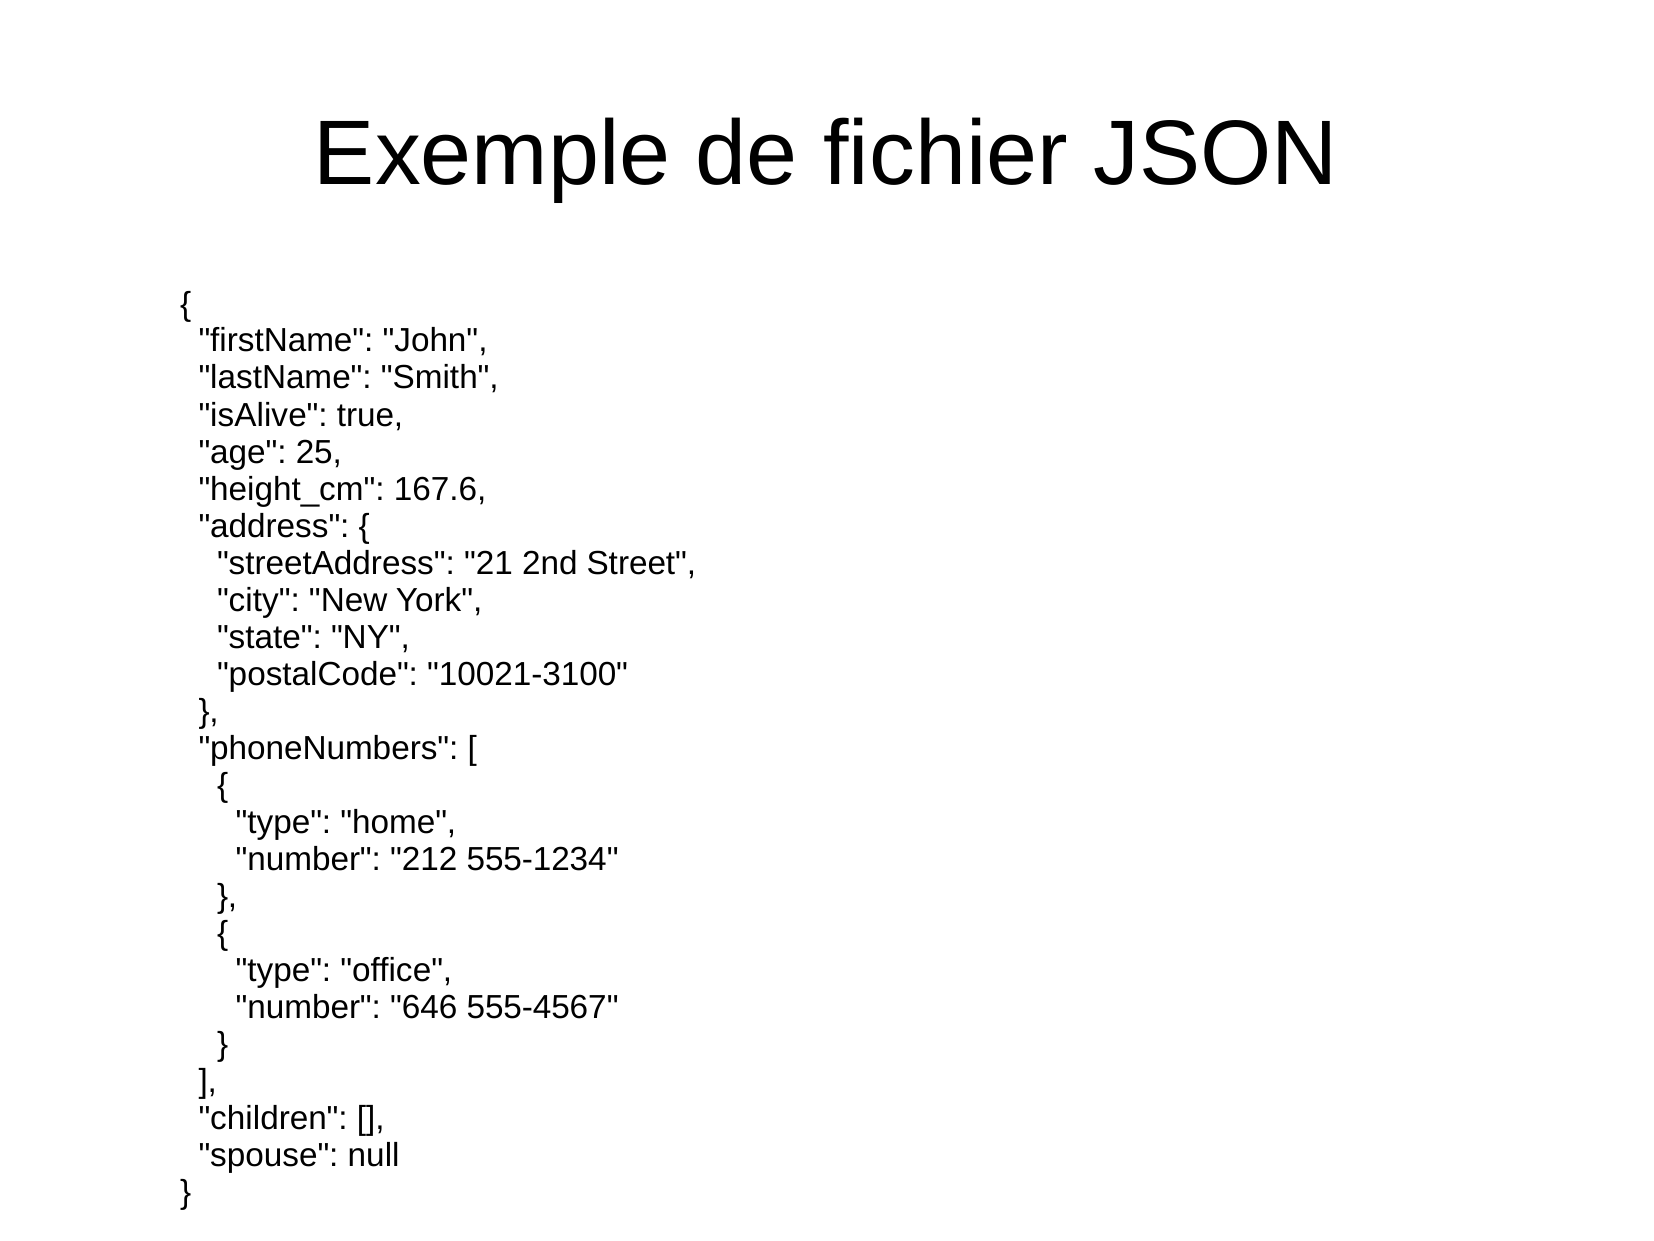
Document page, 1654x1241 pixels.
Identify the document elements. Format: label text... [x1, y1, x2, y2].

title Exemple de fichier JSON [82, 49, 1571, 257]
text_box { "firstName": "John", "lastName": "Smith", "isAlive": true, "age": 25, "height_cm": 167.6, "address": { "streetAddress": "21 2nd Street", "city": "New York", "state": "NY", "postalCode": "10021-3100" }, "phoneNumbers": [ { "type": "home", "number": "212 555-1234" }, { "type": "office", "number": "646 555-4567" } ], "children": [], "spouse": null } [165, 277, 1477, 1230]
